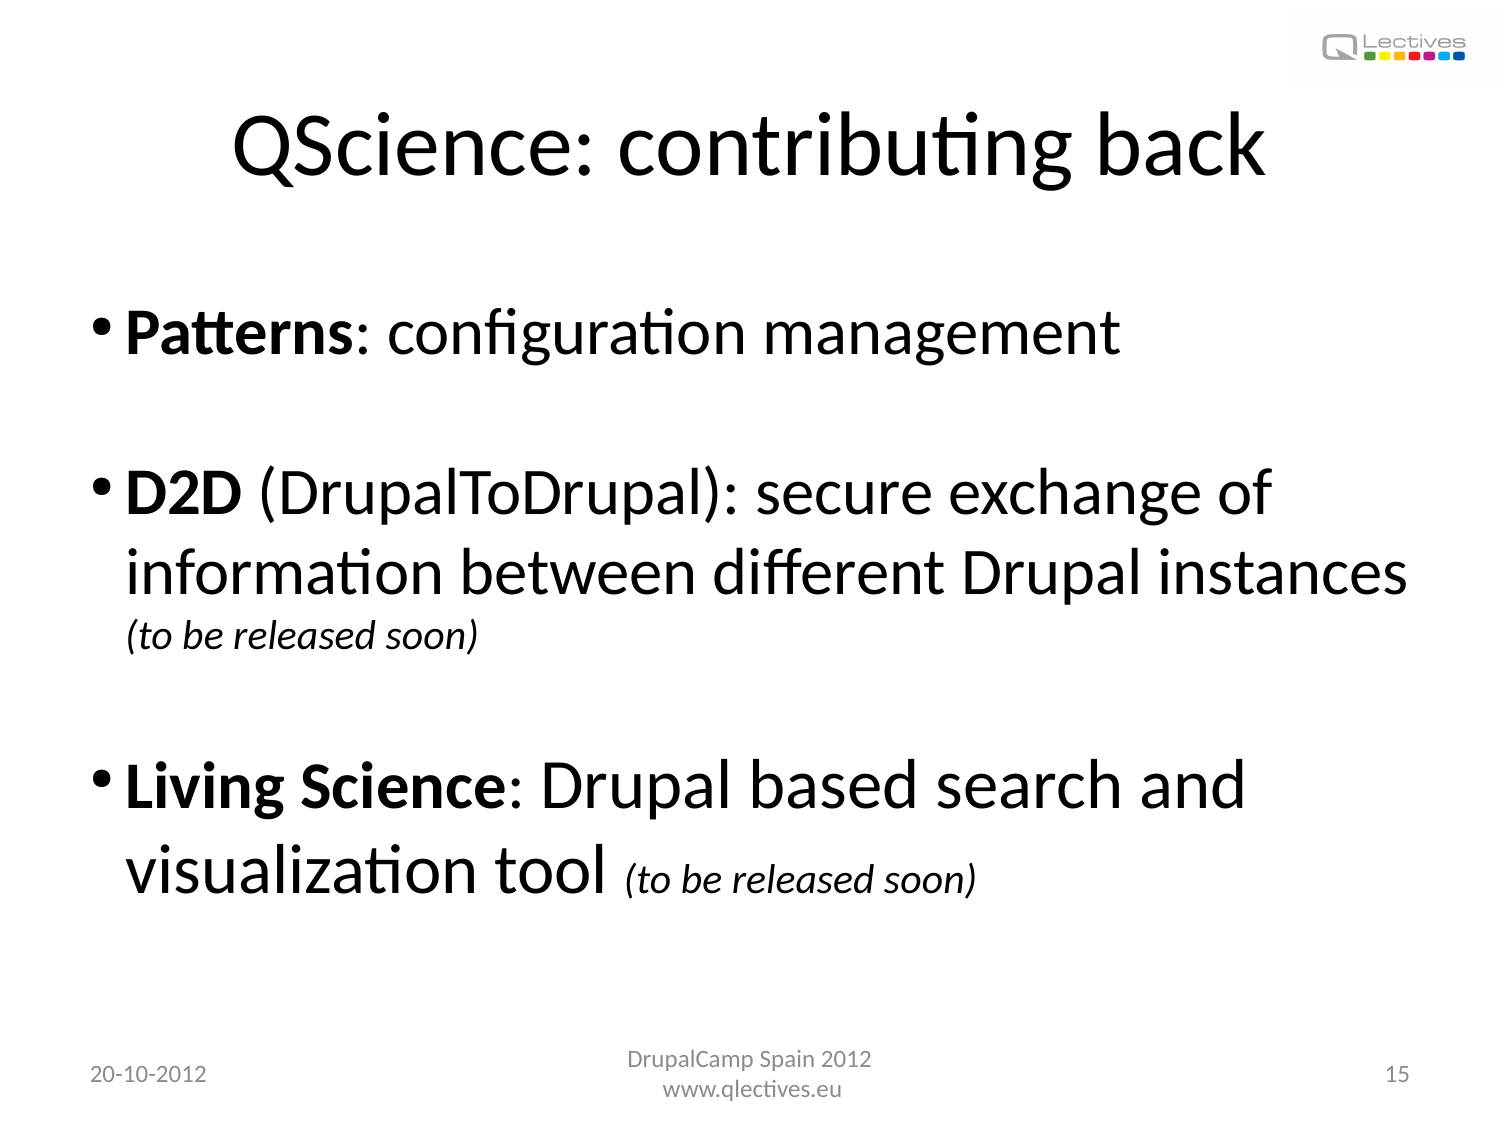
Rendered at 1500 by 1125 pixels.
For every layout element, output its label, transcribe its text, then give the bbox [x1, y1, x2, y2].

text_box QScience: contributing back [75, 45, 1425, 200]
text_box 20-10-2012 [74, 1042, 425, 1103]
picture [1288, 9, 1500, 90]
text_box DrupalCamp Spain 2012 www.qlectives.eu [512, 1042, 988, 1103]
text_box Patterns: configuration management D2D (DrupalToDrupal): secure exchange of information between different Drupal instances (to be released soon) Living Science: Drupal based search and visualization tool (to be released soon) [75, 200, 1425, 944]
text_box <number> [1074, 1042, 1425, 1103]
